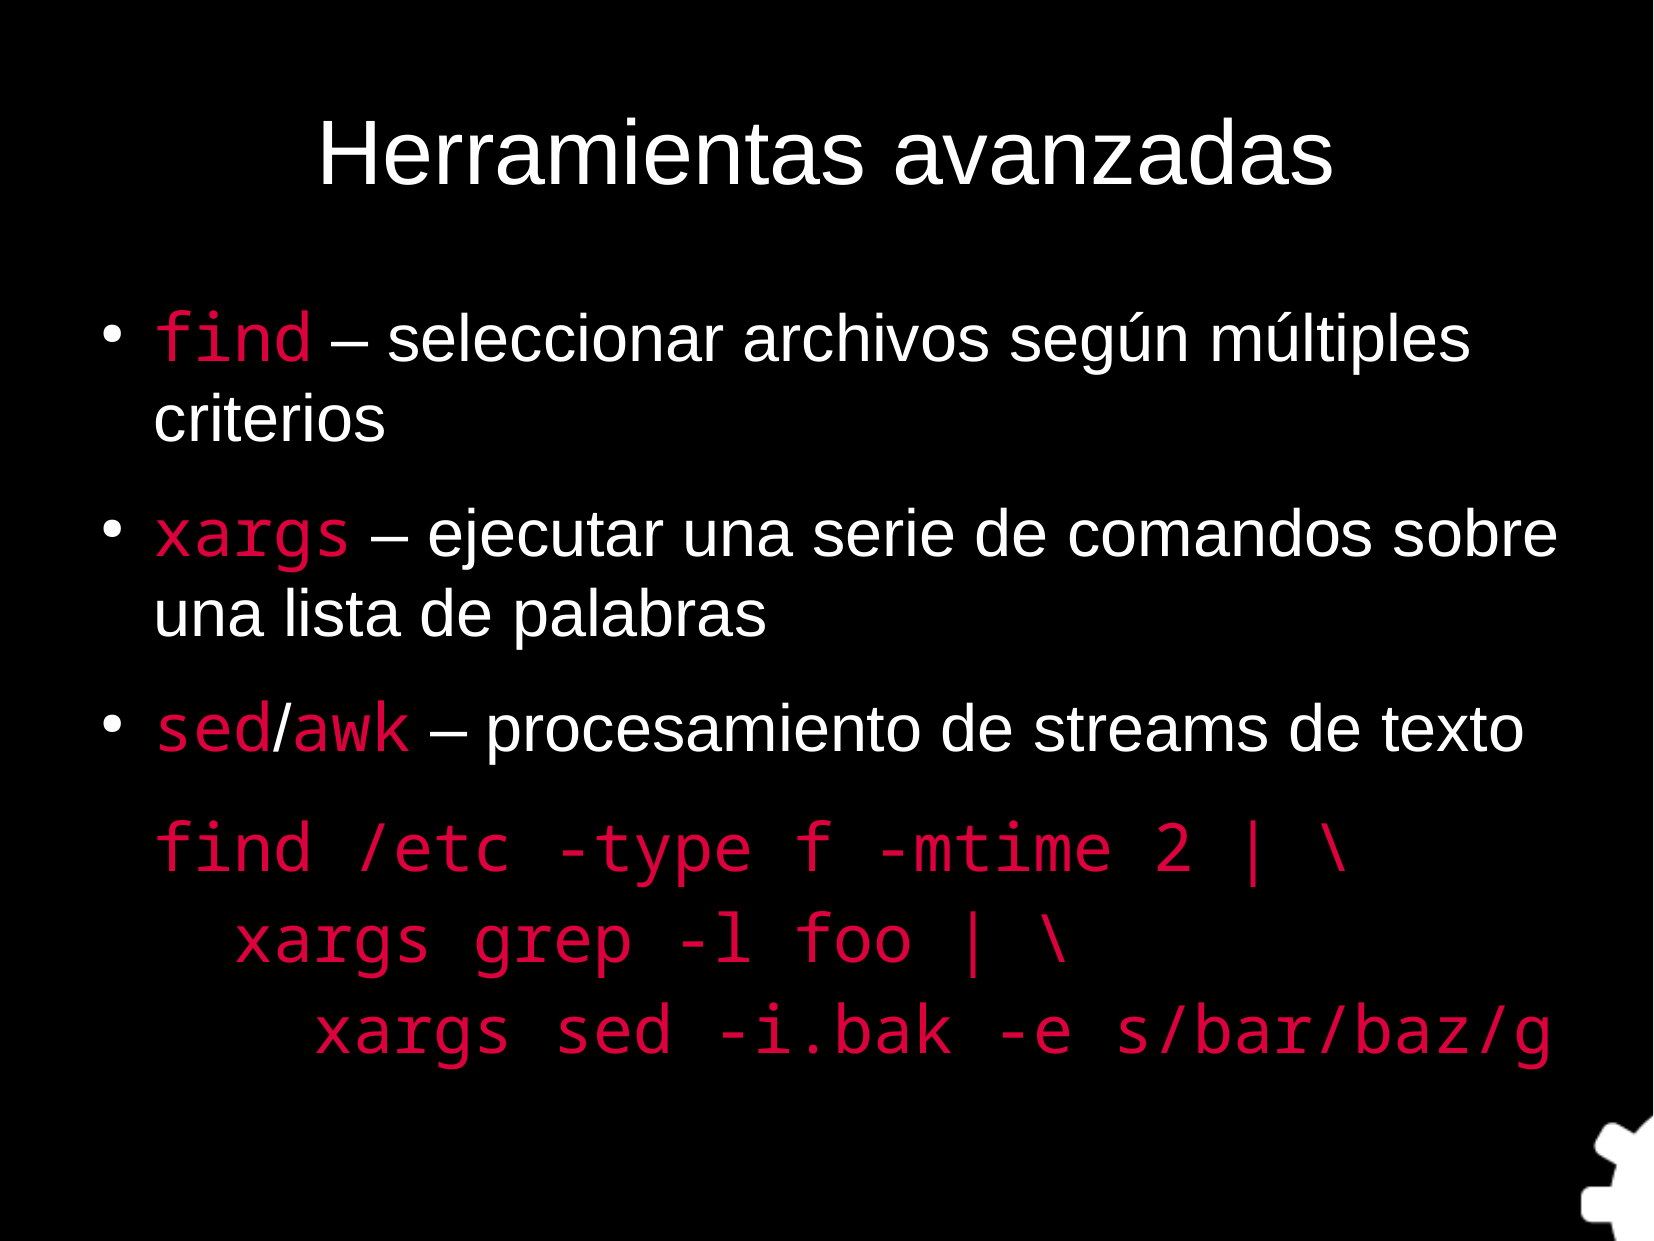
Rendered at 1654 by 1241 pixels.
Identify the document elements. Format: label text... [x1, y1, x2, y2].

title Herramientas avanzadas [82, 56, 1571, 250]
picture [0, 0, 1654, 1241]
list find – seleccionar archivos según múltiples criterios xargs – ejecutar una serie de comandos sobre una lista de palabras sed/awk – procesamiento de streams de texto find /etc -type f -mtime 2 | \ xargs grep -l foo | \ xargs sed -i.bak -e s/bar/baz/g [82, 290, 1571, 1109]
